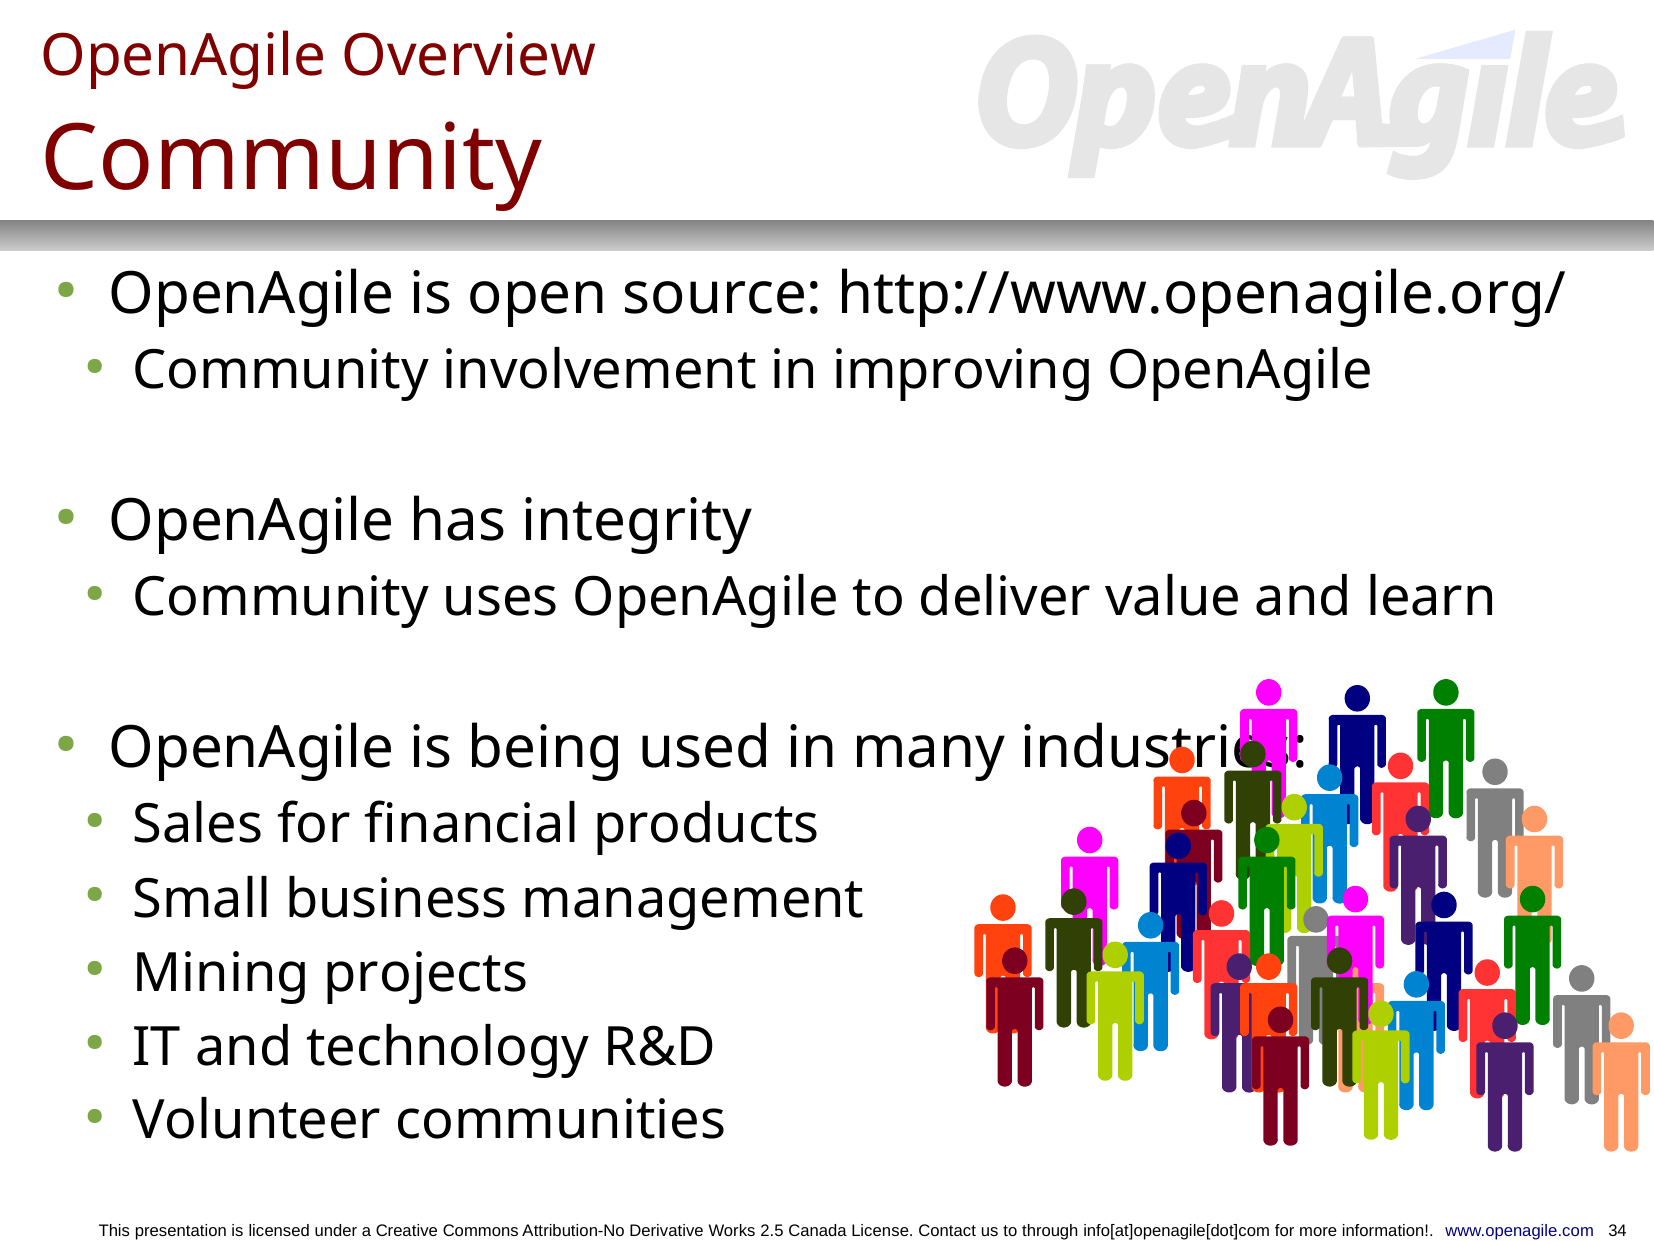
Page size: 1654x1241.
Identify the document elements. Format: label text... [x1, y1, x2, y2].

text_box [1077, 826, 1103, 854]
title OpenAgile Overview Community [40, 8, 1654, 222]
text_box [1387, 752, 1414, 780]
text_box [1482, 758, 1508, 786]
text_box [1169, 746, 1195, 774]
list OpenAgile is open source: http://www.openagile.org/ Community involvement in improving OpenAgile OpenAgile has integrity Community uses OpenAgile to deliver value and learn OpenAgile is being used in many industries: Sales for financial products Small business management Mining projects IT and technology R&D Volunteer communities [37, 251, 1654, 1192]
text_box [1256, 679, 1282, 706]
text_box [1569, 965, 1595, 992]
text_box [1553, 995, 1650, 1152]
text_box [1045, 708, 1564, 1152]
text_box [1433, 679, 1459, 706]
text_box [1344, 685, 1371, 712]
text_box [990, 894, 1016, 921]
text_box [1474, 959, 1500, 986]
text_box [974, 924, 1044, 1087]
